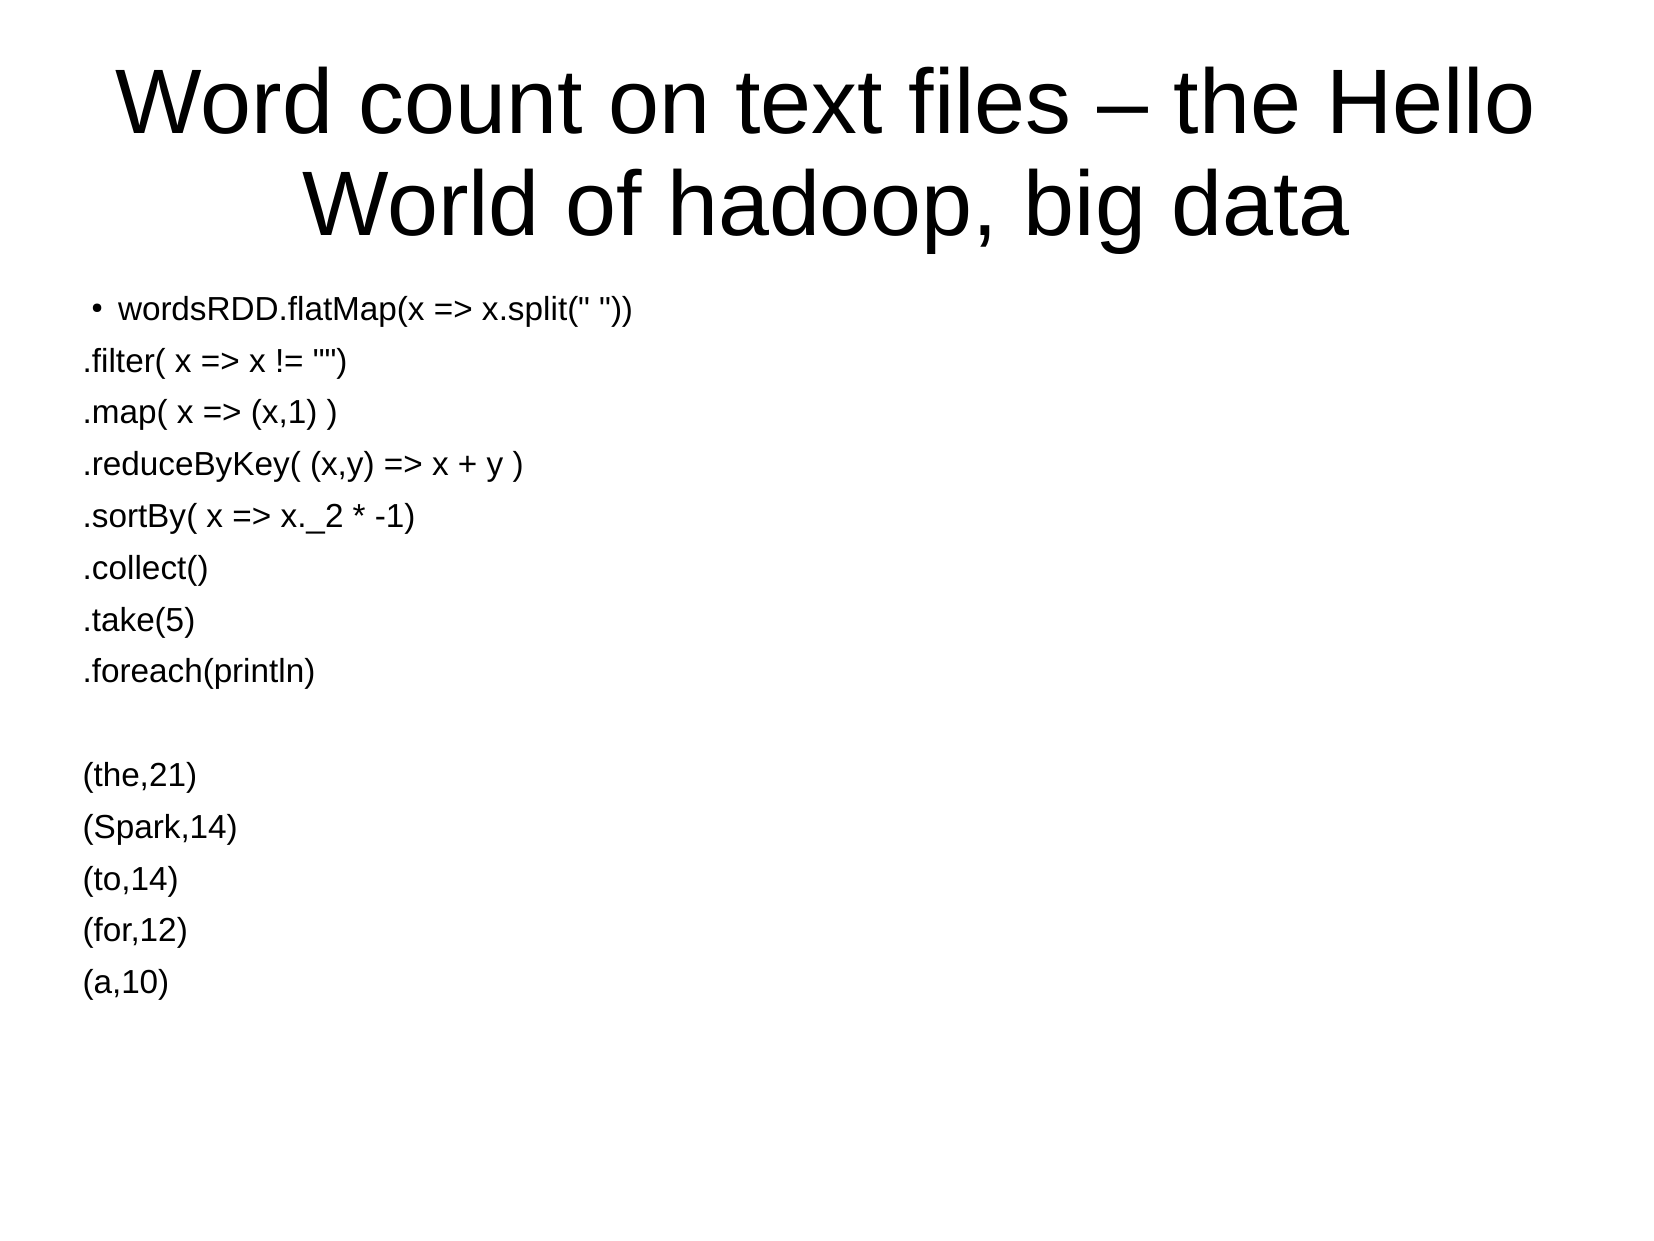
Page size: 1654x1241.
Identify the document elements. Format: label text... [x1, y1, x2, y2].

title Word count on text files – the Hello World of hadoop, big data [82, 49, 1571, 257]
list wordsRDD.flatMap(x => x.split(" ")) .filter( x => x != "") .map( x => (x,1) ) .reduceByKey( (x,y) => x + y ) .sortBy( x => x._2 * -1) .collect() .take(5) .foreach(println) (the,21) (Spark,14) (to,14) (for,12) (a,10) [82, 290, 1571, 1010]
